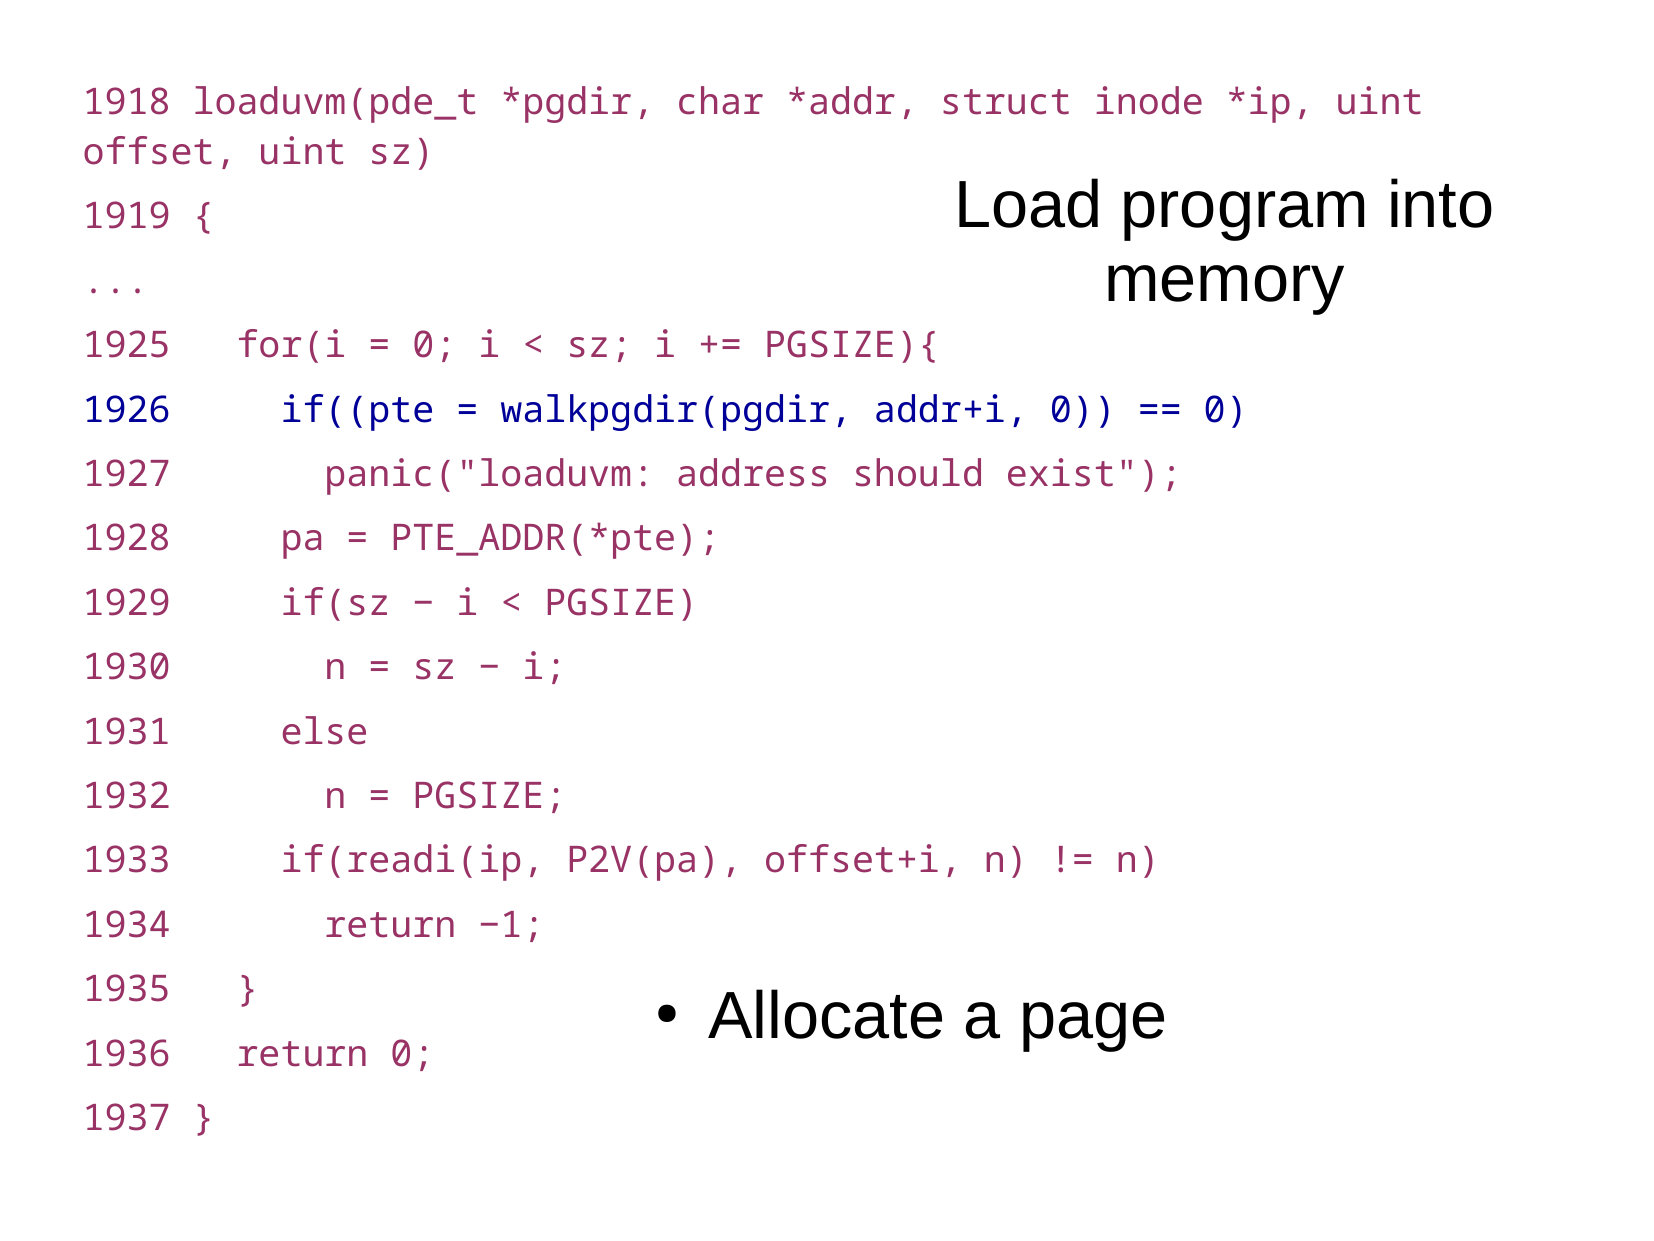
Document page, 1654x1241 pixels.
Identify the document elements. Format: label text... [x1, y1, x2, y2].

list Allocate a page [637, 978, 1530, 1126]
title Load program into memory [830, 137, 1619, 345]
list 1918 loaduvm(pde_t *pgdir, char *addr, struct inode *ip, uint offset, uint sz) 1919 { ... 1925 for(i = 0; i < sz; i += PGSIZE){ 1926 if((pte = walkpgdir(pgdir, addr+i, 0)) == 0) 1927 panic("loaduvm: address should exist"); 1928 pa = PTE_ADDR(*pte); 1929 if(sz − i < PGSIZE) 1930 n = sz − i; 1931 else 1932 n = PGSIZE; 1933 if(readi(ip, P2V(pa), offset+i, n) != n) 1934 return −1; 1935 } 1936 return 0; 1937 } [82, 75, 1571, 1163]
